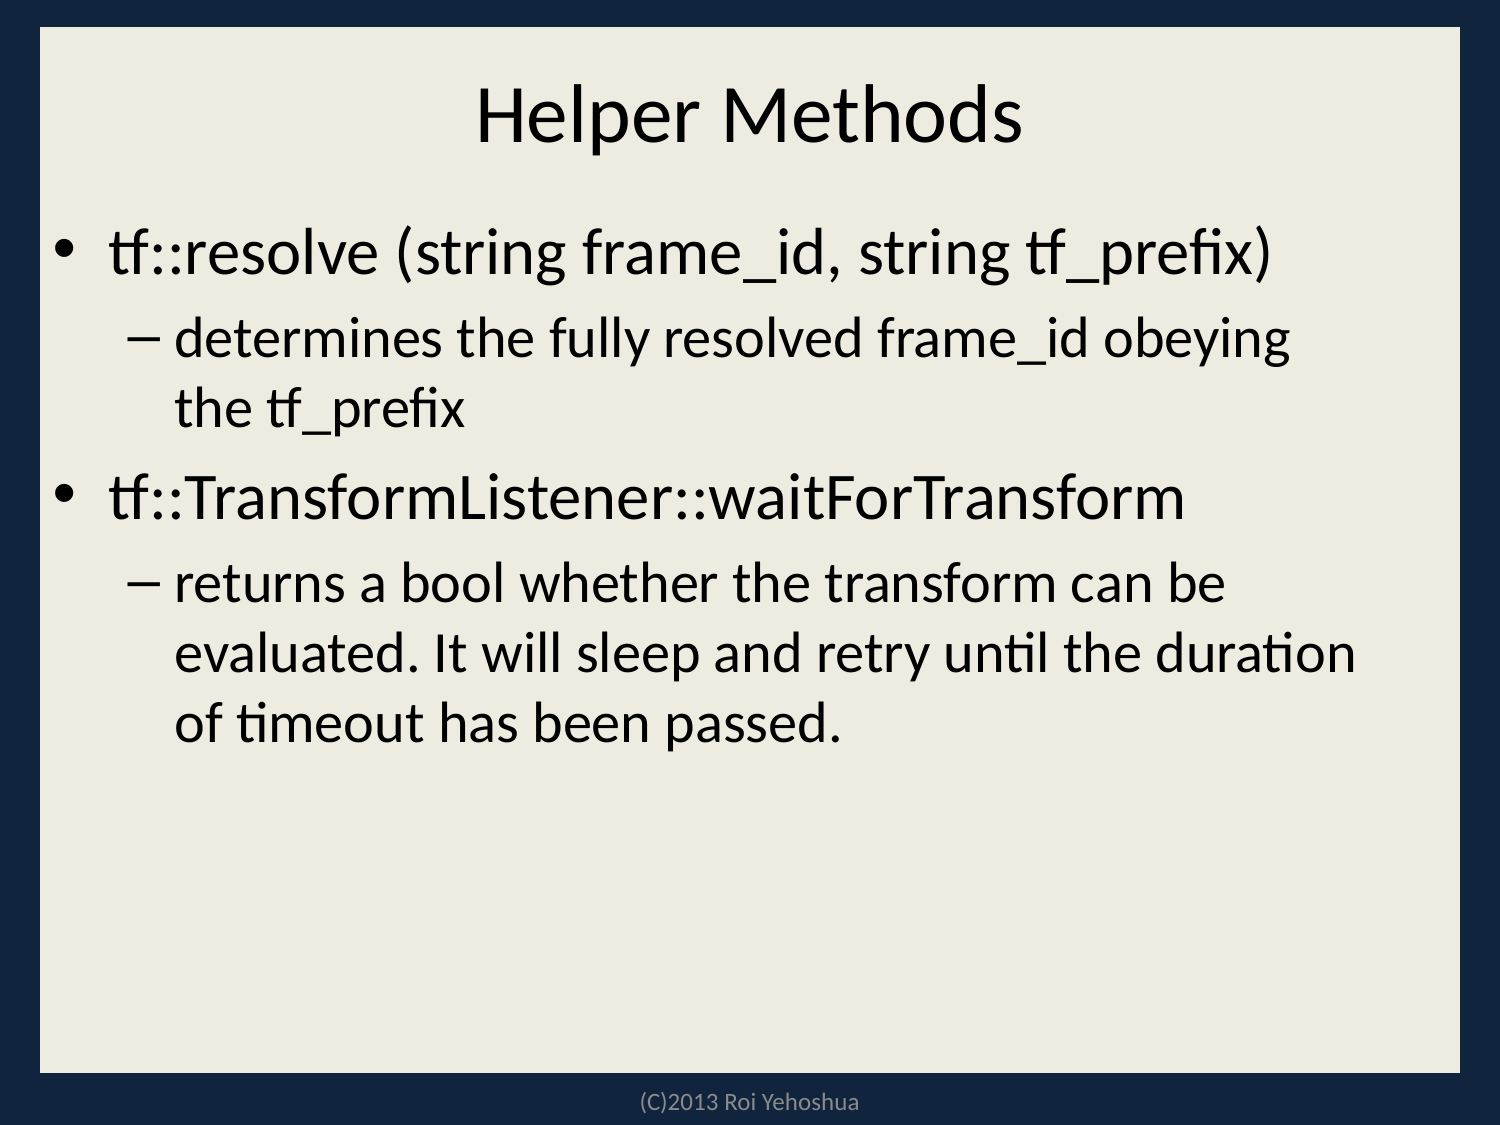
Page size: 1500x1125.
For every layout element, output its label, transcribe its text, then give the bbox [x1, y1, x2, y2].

title Helper Methods [37, 31, 1463, 188]
list tf::resolve (string frame_id, string tf_prefix) determines the fully resolved frame_id obeying the tf_prefix tf::TransformListener::waitForTransform returns a bool whether the transform can be evaluated. It will sleep and retry until the duration of timeout has been passed. [37, 200, 1463, 1080]
footer (C)2013 Roi Yehoshua [512, 1074, 988, 1125]
